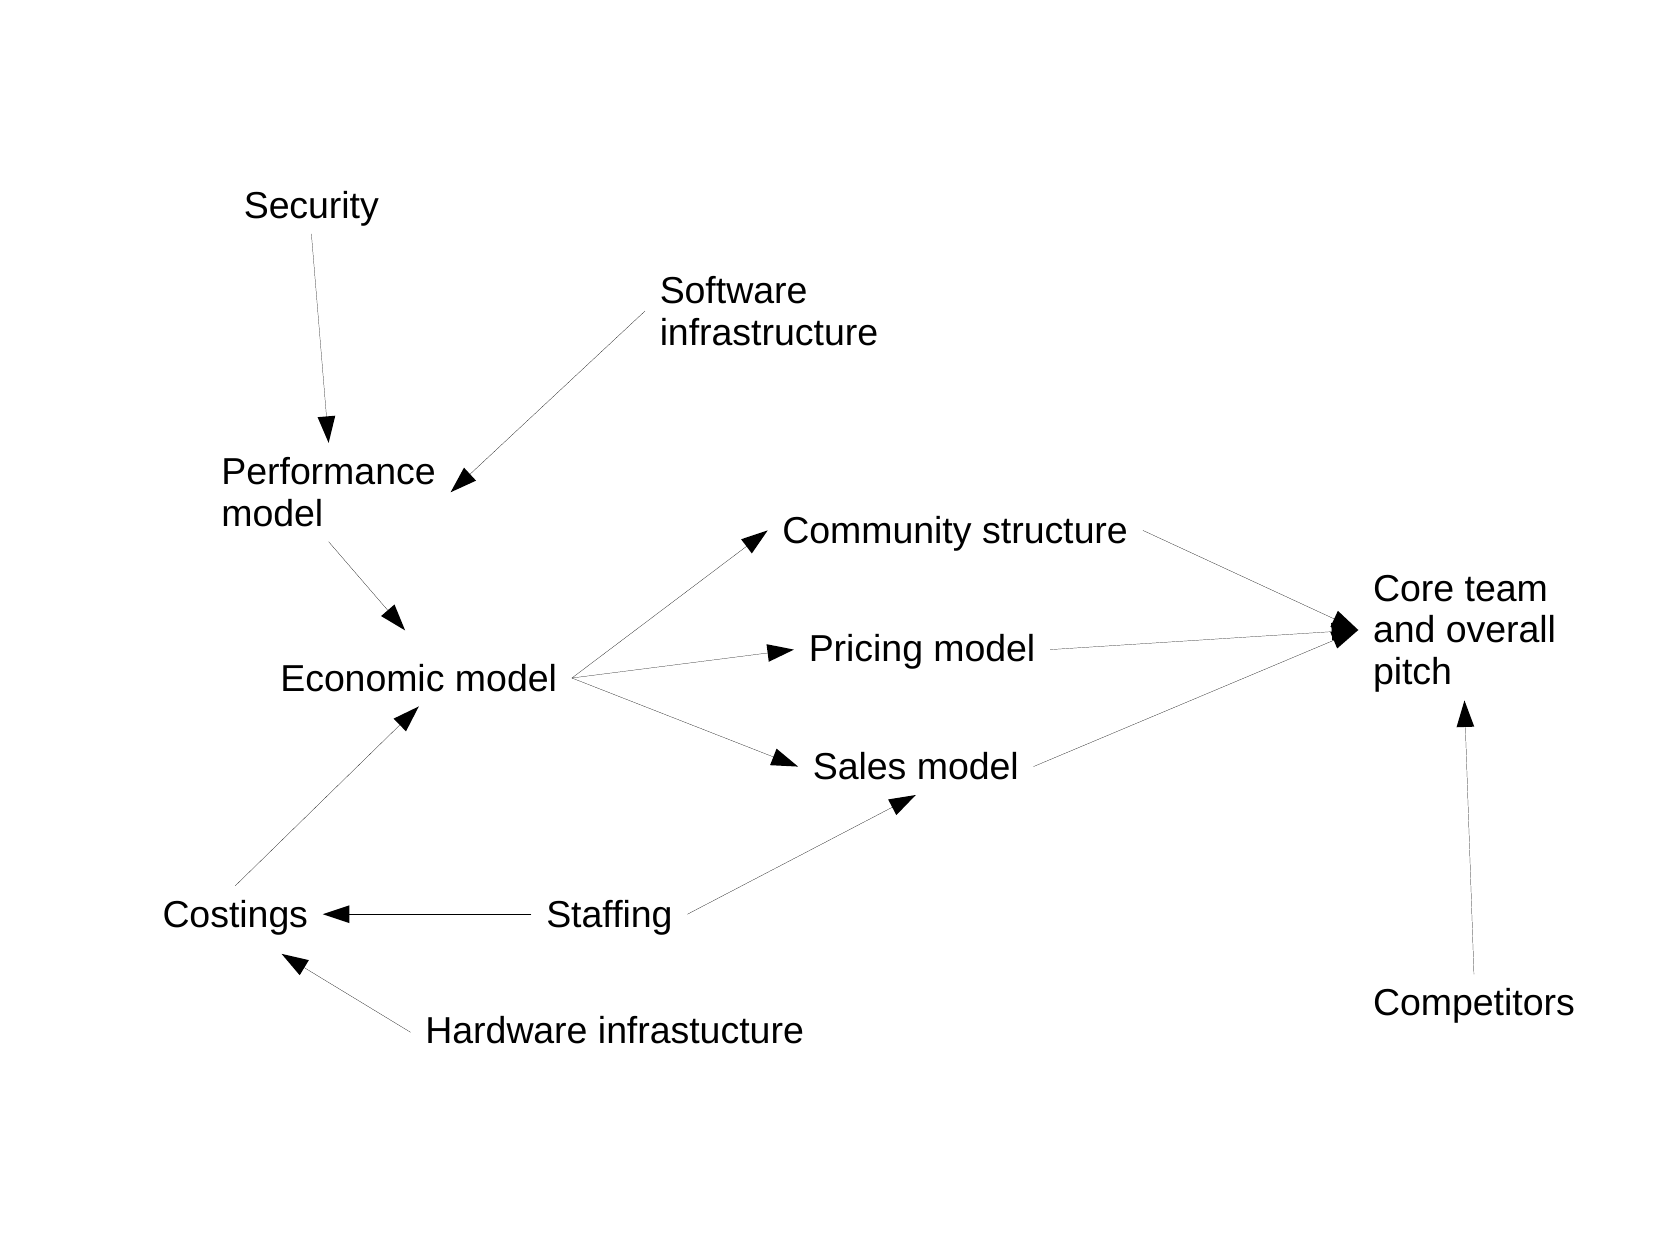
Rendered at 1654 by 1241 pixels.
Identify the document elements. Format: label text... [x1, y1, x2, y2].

text_box Community structure [767, 501, 1143, 559]
text_box Software infrastructure [645, 261, 894, 361]
text_box Pricing model [793, 620, 1051, 680]
text_box Security [228, 177, 394, 234]
text_box Staffing [531, 885, 688, 943]
text_box Core team and overall pitch [1358, 559, 1571, 701]
text_box Costings [147, 885, 323, 943]
text_box Sales model [798, 738, 1034, 796]
text_box Hardware infrastucture [410, 1001, 819, 1063]
text_box Economic model [265, 649, 572, 707]
text_box Competitors [1358, 974, 1590, 1032]
text_box Performance model [206, 442, 451, 542]
